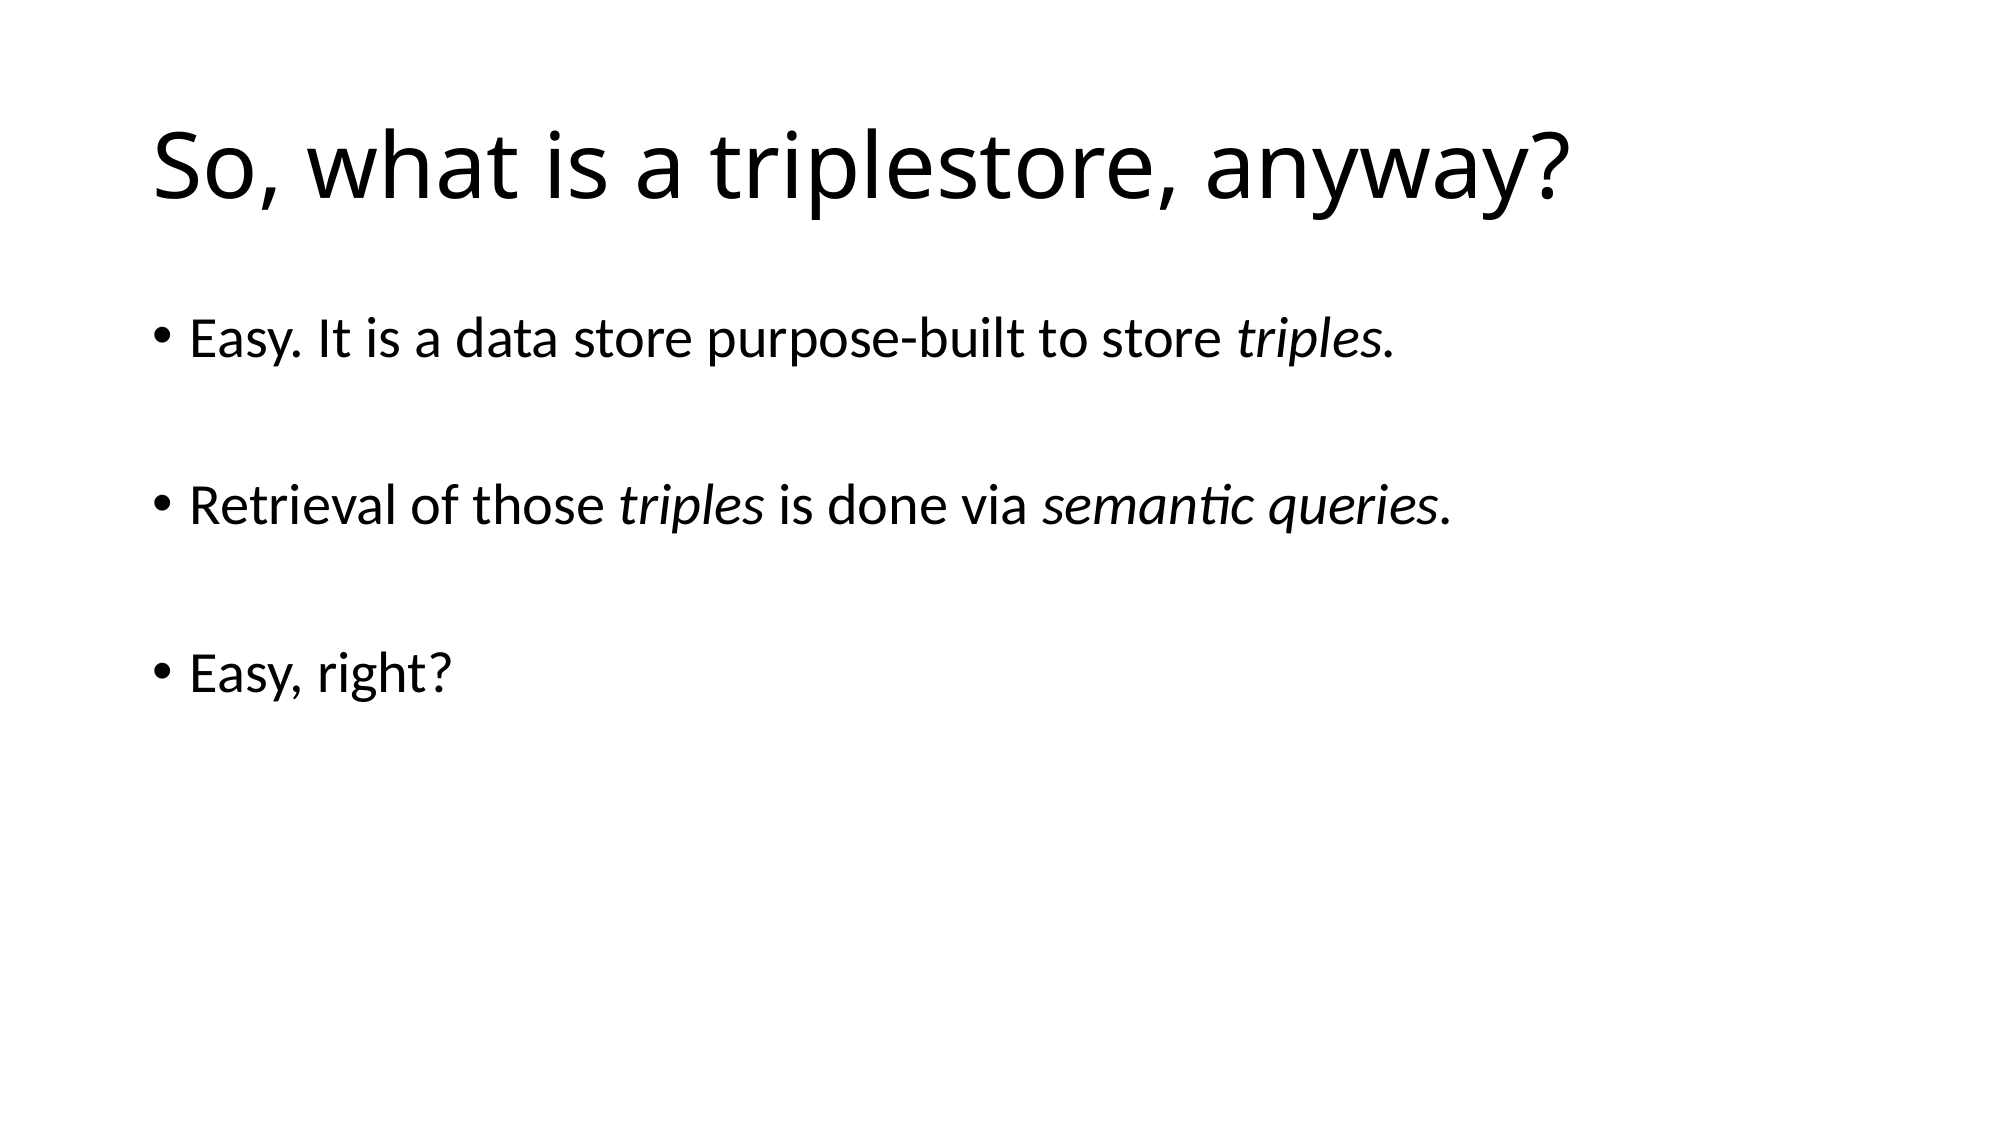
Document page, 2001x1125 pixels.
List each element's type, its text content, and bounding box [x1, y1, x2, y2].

list Easy. It is a data store purpose-built to store triples. Retrieval of those triples is done via semantic queries. Easy, right? [137, 299, 1863, 1014]
title So, what is a triplestore, anyway? [137, 59, 1863, 278]
